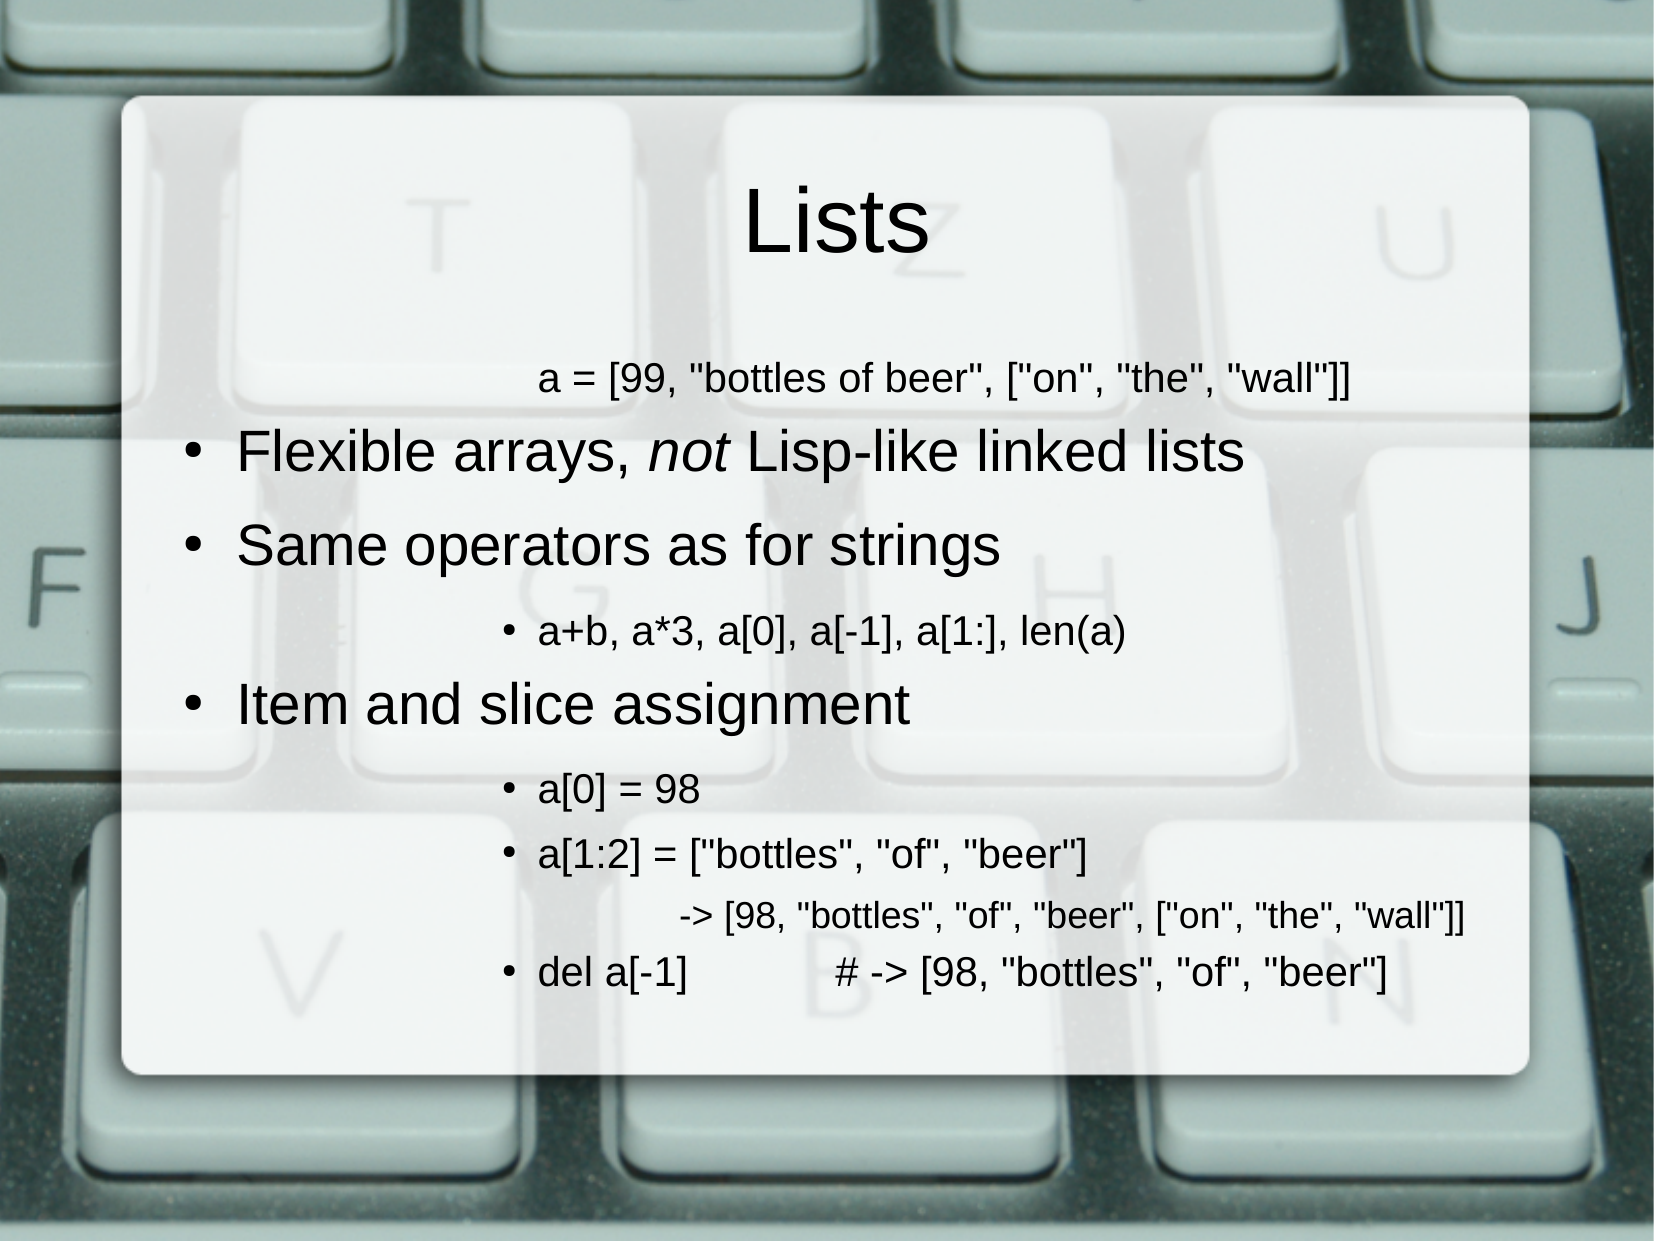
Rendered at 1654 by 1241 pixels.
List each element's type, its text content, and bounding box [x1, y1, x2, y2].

picture [0, 0, 1654, 1241]
list a = [99, "bottles of beer", ["on", "the", "wall"]] Flexible arrays, not Lisp-like linked lists Same operators as for strings a+b, a*3, a[0], a[-1], a[1:], len(a) Item and slice assignment a[0] = 98 a[1:2] = ["bottles", "of", "beer"] -> [98, "bottles", "of", "beer", ["on", "the", "wall"]] del a[-1] # -> [98, "bottles", "of", "beer"] [147, 354, 1506, 1241]
title Lists [135, 117, 1506, 325]
